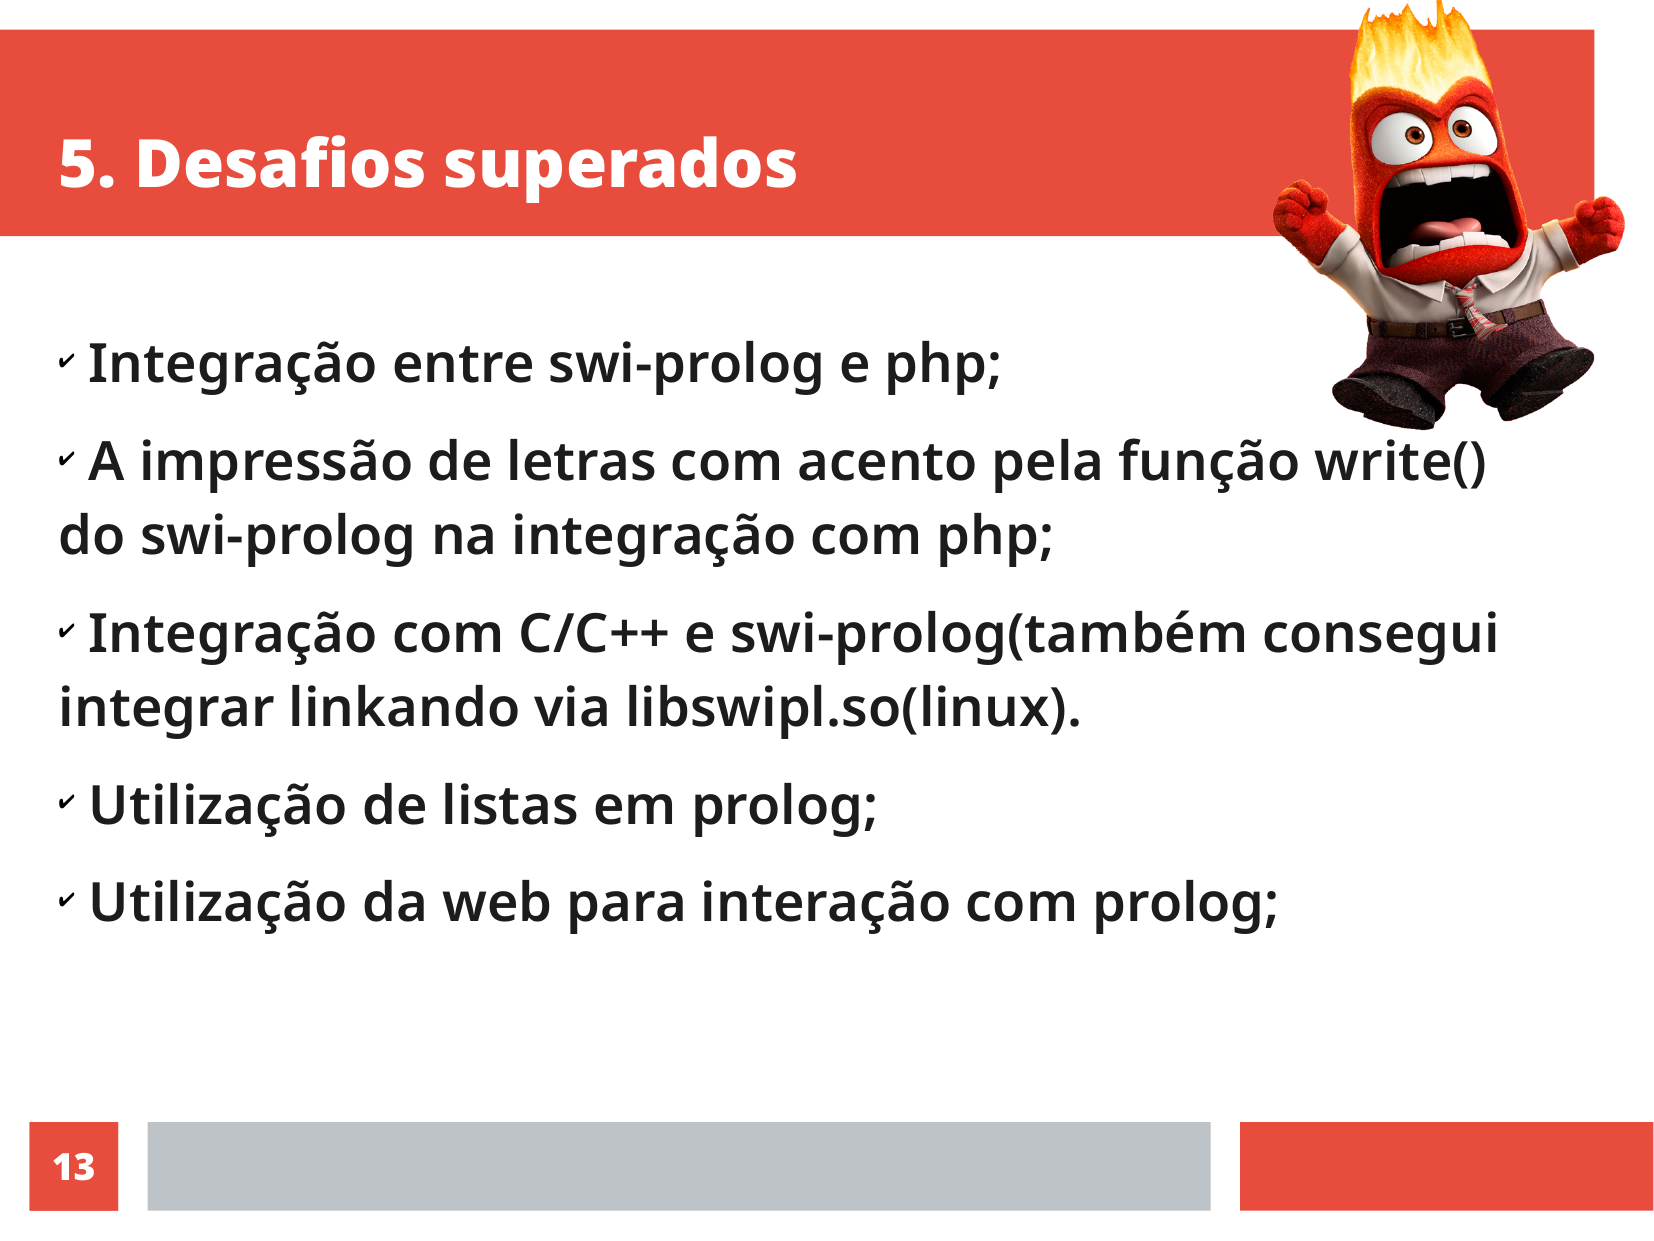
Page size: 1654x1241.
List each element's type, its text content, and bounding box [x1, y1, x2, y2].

list Integração entre swi-prolog e php; A impressão de letras com acento pela função write() do swi-prolog na integração com php; Integração com C/C++ e swi-prolog(também consegui integrar linkando via libswipl.so(linux). Utilização de listas em prolog; Utilização da web para interação com prolog; [59, 324, 1565, 1093]
picture [1257, 0, 1634, 440]
title 5. Desafios superados [59, 59, 1257, 207]
